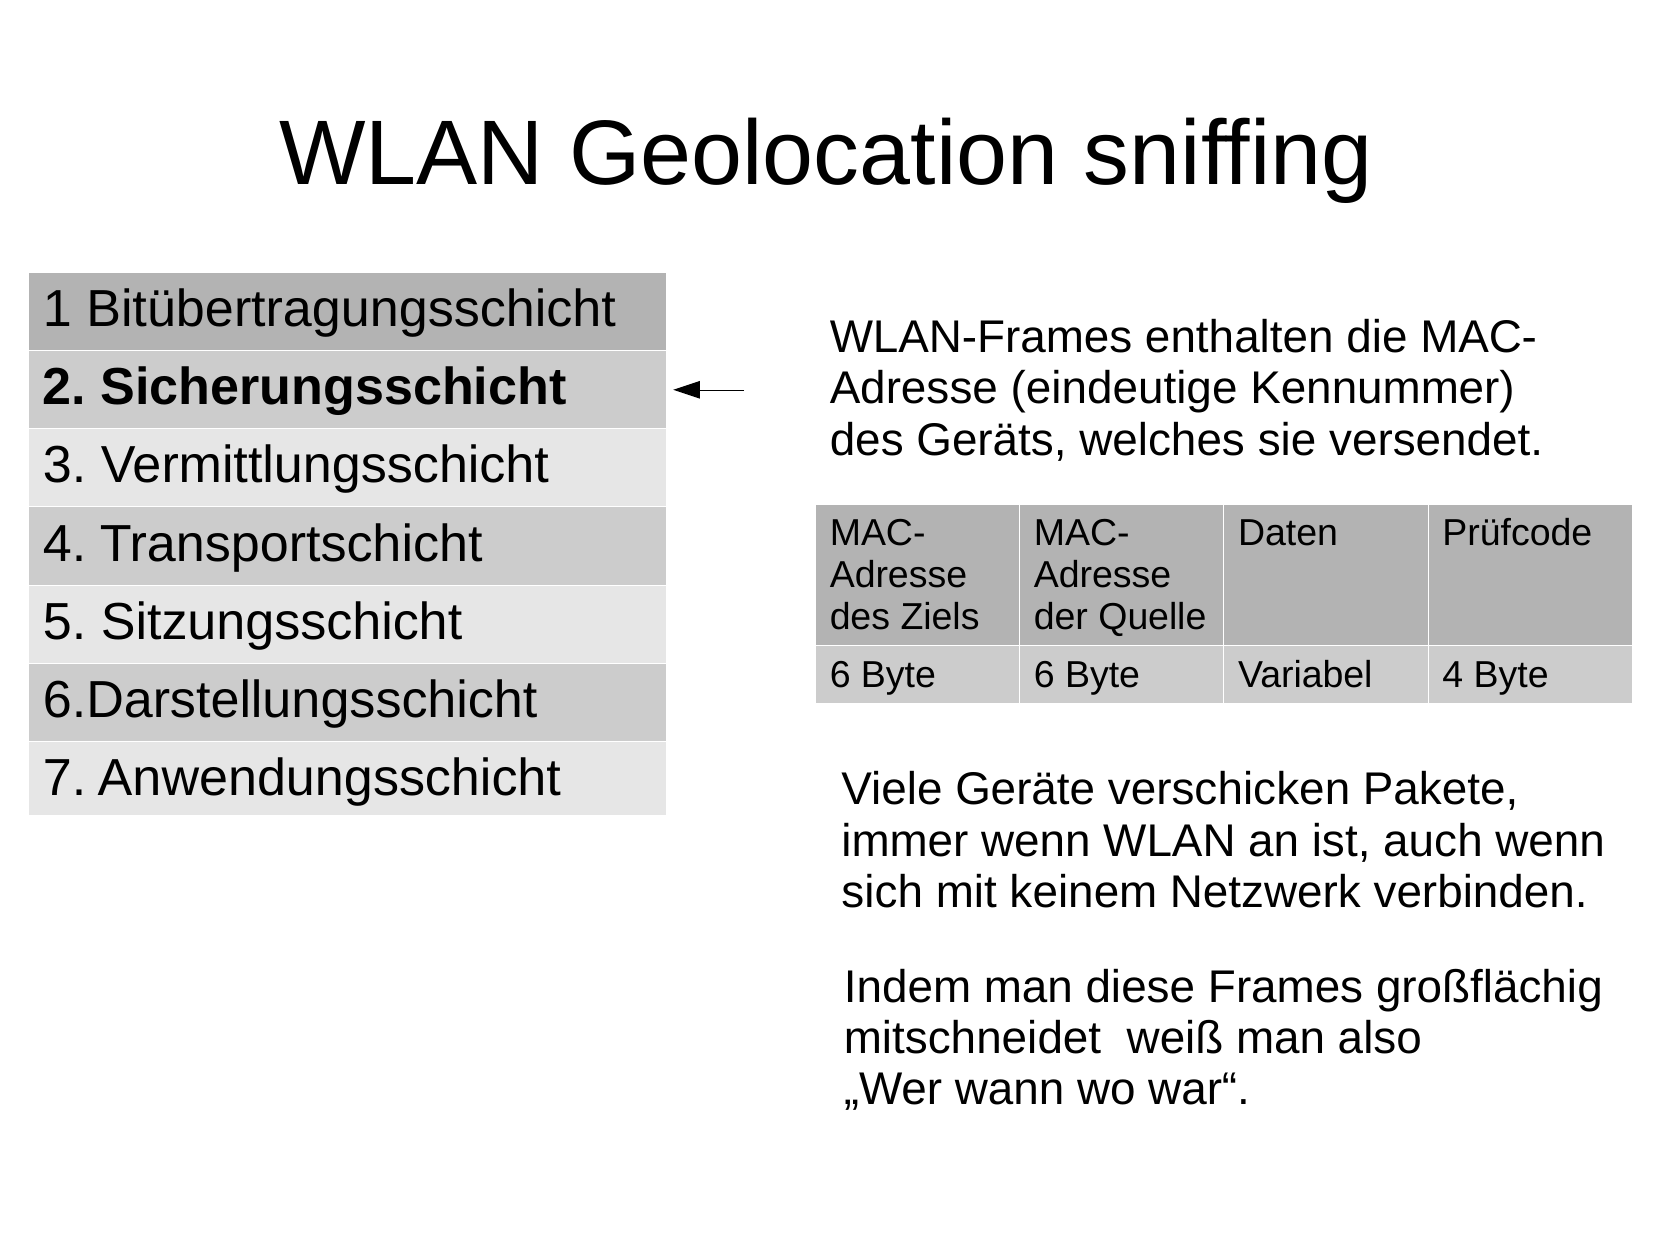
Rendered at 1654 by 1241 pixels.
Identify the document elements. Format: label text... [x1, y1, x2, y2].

table_cell 6.Darstellungsschicht [29, 664, 666, 741]
table_cell 4 Byte [1429, 646, 1632, 703]
table_header Prüfcode [1429, 505, 1632, 645]
text_box Viele Geräte verschicken Pakete, immer wenn WLAN an ist, auch wenn sich mit keinem Netzwerk verbinden. [826, 755, 1630, 925]
text_box WLAN-Frames enthalten die MAC- Adresse (eindeutige Kennummer) des Geräts, welches sie versendet. [814, 303, 1559, 473]
table_cell 2. Sicherungsschicht [29, 351, 666, 428]
table_header MAC-Adresse der Quelle [1020, 505, 1223, 645]
text_box Indem man diese Frames großflächig mitschneidet weiß man also „Wer wann wo war“. [829, 953, 1619, 1123]
table_header 1 Bitübertragungsschicht [29, 273, 666, 350]
table_header Daten [1224, 505, 1428, 645]
table_cell 5. Sitzungsschicht [29, 586, 666, 663]
table_cell 6 Byte [1020, 646, 1223, 703]
title WLAN Geolocation sniffing [82, 49, 1571, 257]
table_cell 7. Anwendungsschicht [29, 742, 666, 815]
table_cell 4. Transportschicht [29, 507, 666, 585]
table_cell Variabel [1224, 646, 1428, 703]
table_cell 3. Vermittlungsschicht [29, 429, 666, 506]
table_cell 6 Byte [816, 646, 1019, 703]
table_header MAC-Adresse des Ziels [816, 505, 1019, 645]
